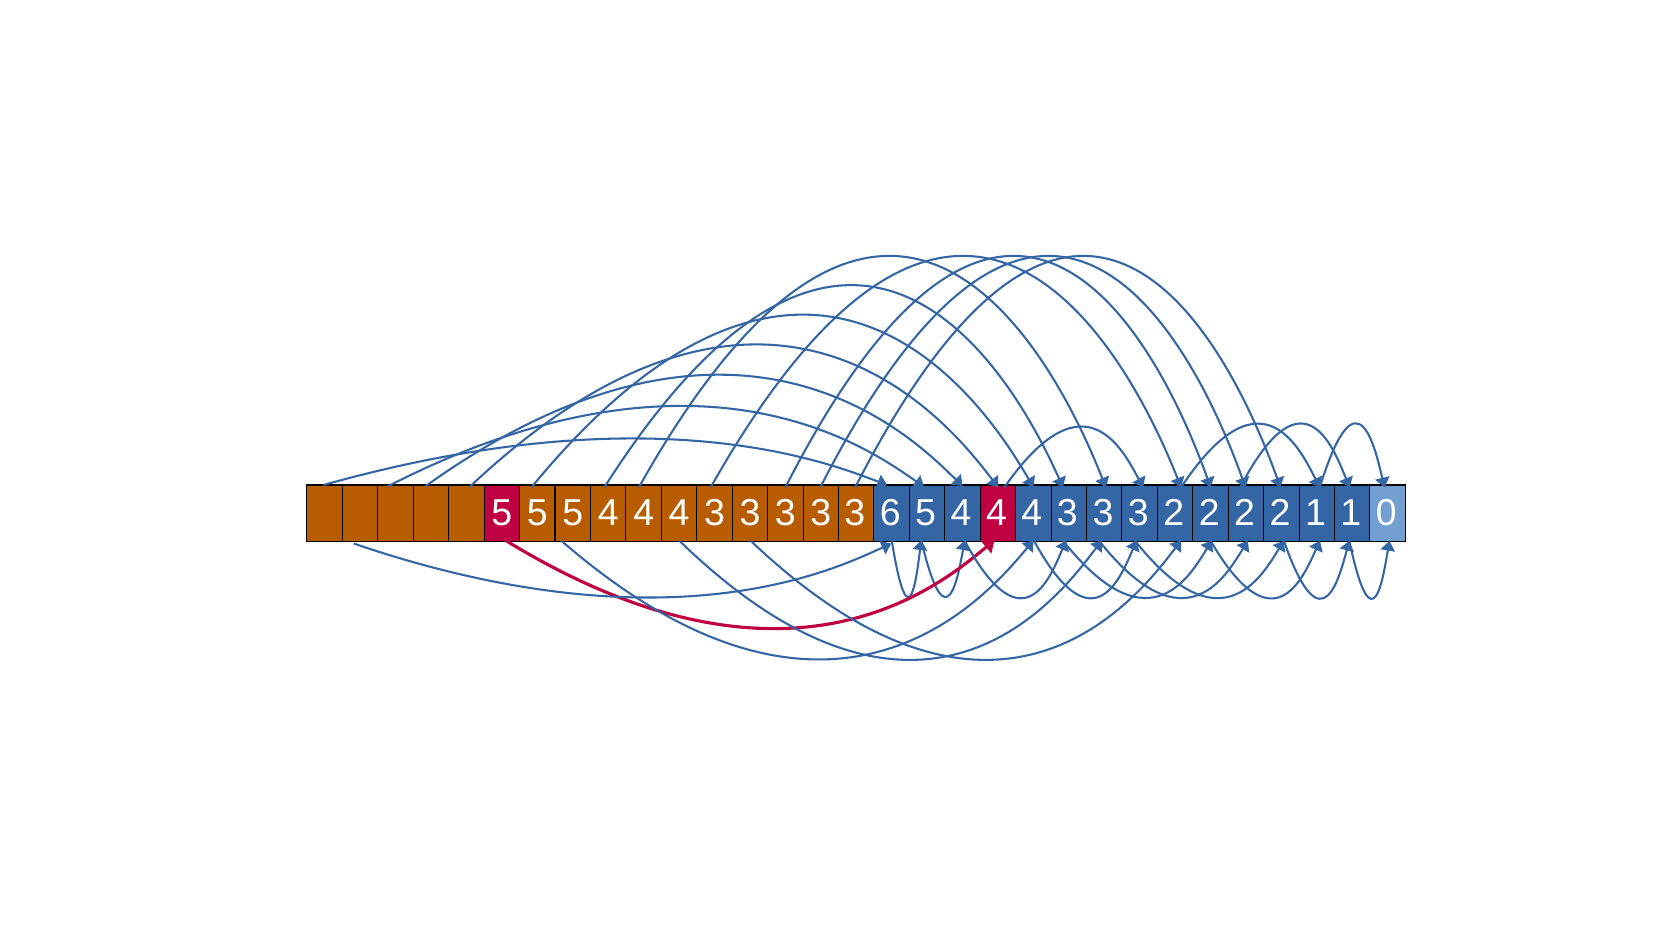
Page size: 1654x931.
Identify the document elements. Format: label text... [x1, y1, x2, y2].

table_header 4 [1016, 486, 1051, 541]
table_header 4 [626, 486, 661, 541]
table_header 3 [839, 486, 873, 541]
table_header [449, 486, 484, 541]
table_header [307, 486, 342, 541]
table_header 3 [1122, 486, 1157, 541]
table_header 2 [1264, 486, 1299, 541]
table_header 3 [697, 486, 732, 541]
table_header 0 [1370, 486, 1405, 541]
table_header 2 [1158, 486, 1192, 541]
table_header 5 [520, 486, 554, 541]
table_header 4 [591, 486, 625, 541]
table_header 3 [733, 486, 767, 541]
table_header 4 [945, 486, 980, 541]
table_header 4 [981, 486, 1015, 541]
table_header [343, 486, 377, 541]
table_header 5 [485, 486, 519, 541]
table_header 5 [910, 486, 944, 541]
table_header 3 [804, 486, 838, 541]
table_header 1 [1335, 486, 1369, 541]
table_header [414, 486, 448, 541]
table_header 3 [1052, 486, 1086, 541]
table_header 3 [768, 486, 803, 541]
table_header 6 [874, 486, 909, 541]
table_header 1 [1300, 486, 1334, 541]
table_header [378, 486, 413, 541]
table_header 2 [1229, 486, 1263, 541]
table_header 2 [1193, 486, 1228, 541]
table_header 5 [556, 486, 590, 541]
table_header 3 [1087, 486, 1121, 541]
table_header 4 [662, 486, 696, 541]
